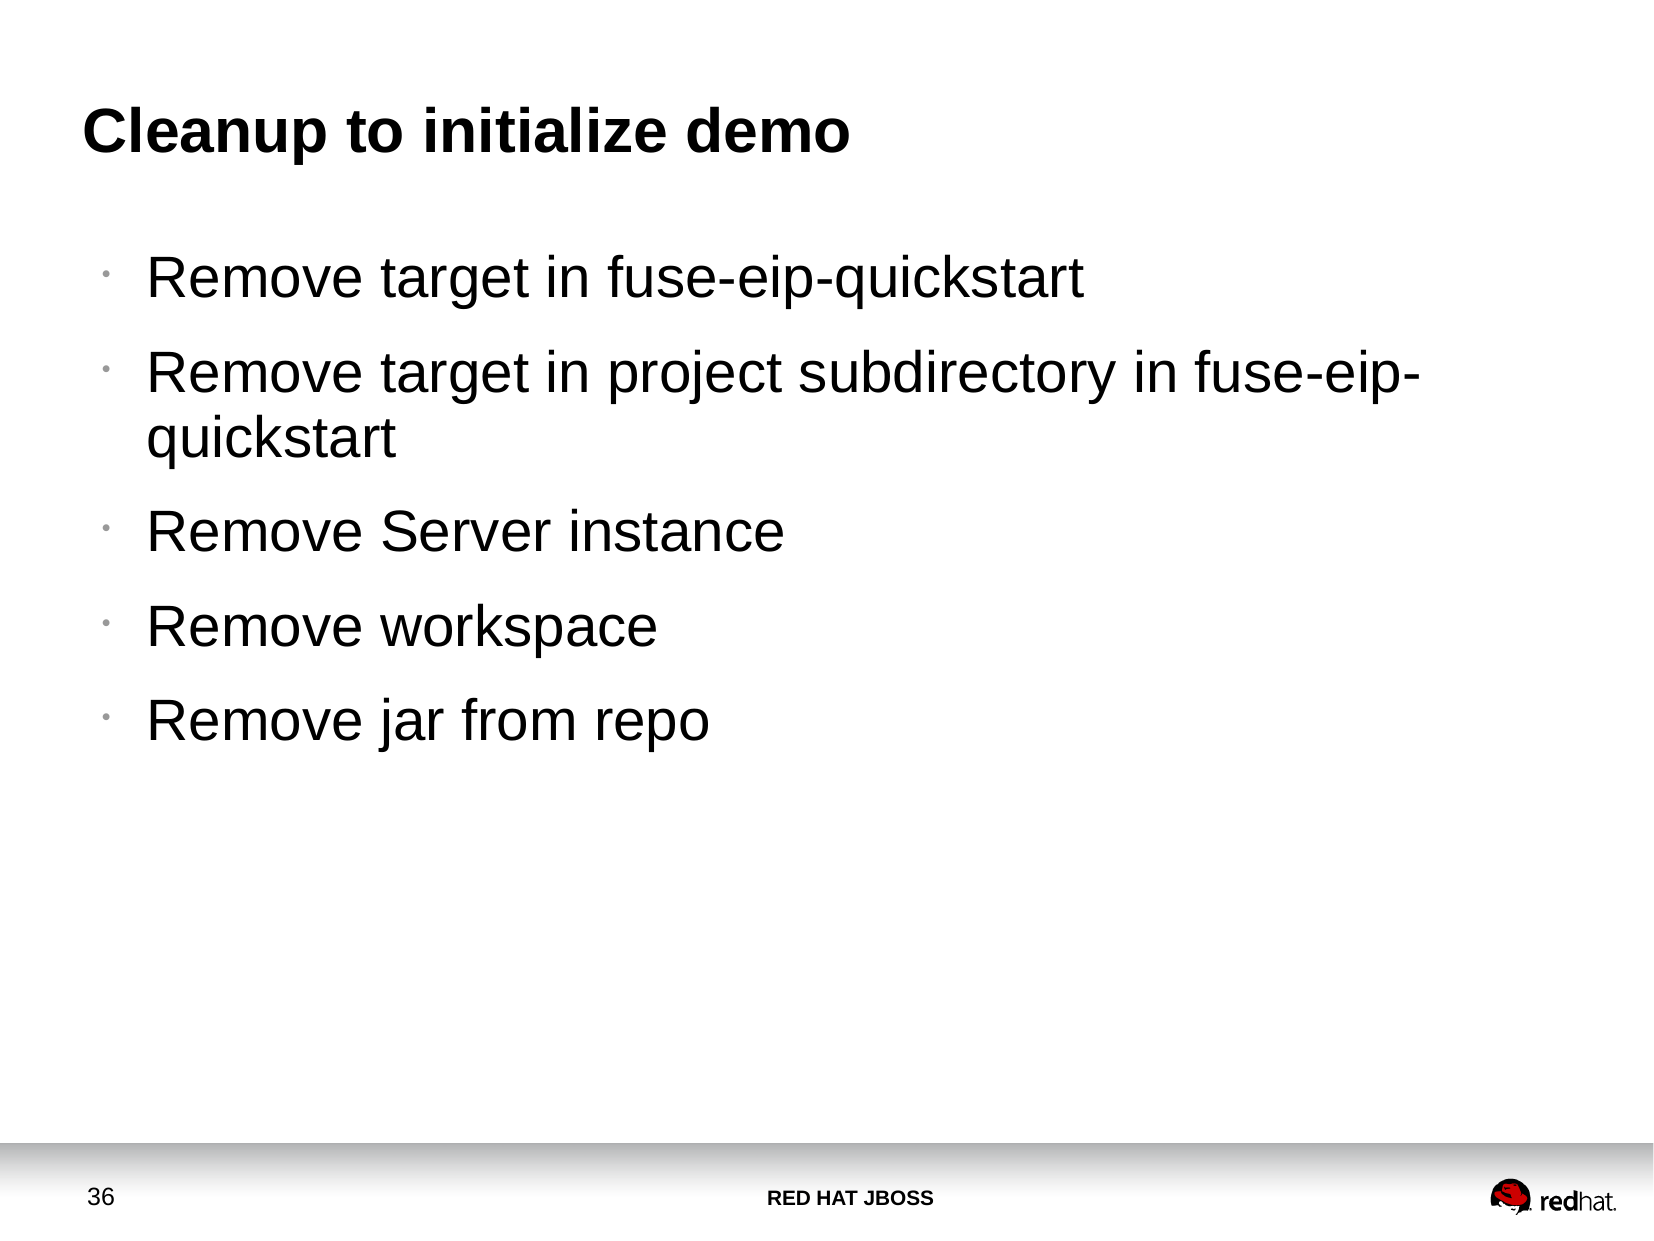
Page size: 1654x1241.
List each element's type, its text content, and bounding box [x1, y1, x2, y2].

list Remove target in fuse-eip-quickstart Remove target in project subdirectory in fuse-eip-quickstart Remove Server instance Remove workspace Remove jar from repo [86, 244, 1576, 1039]
picture [0, 1143, 1654, 1241]
title Cleanup to initialize demo [82, 37, 1571, 226]
